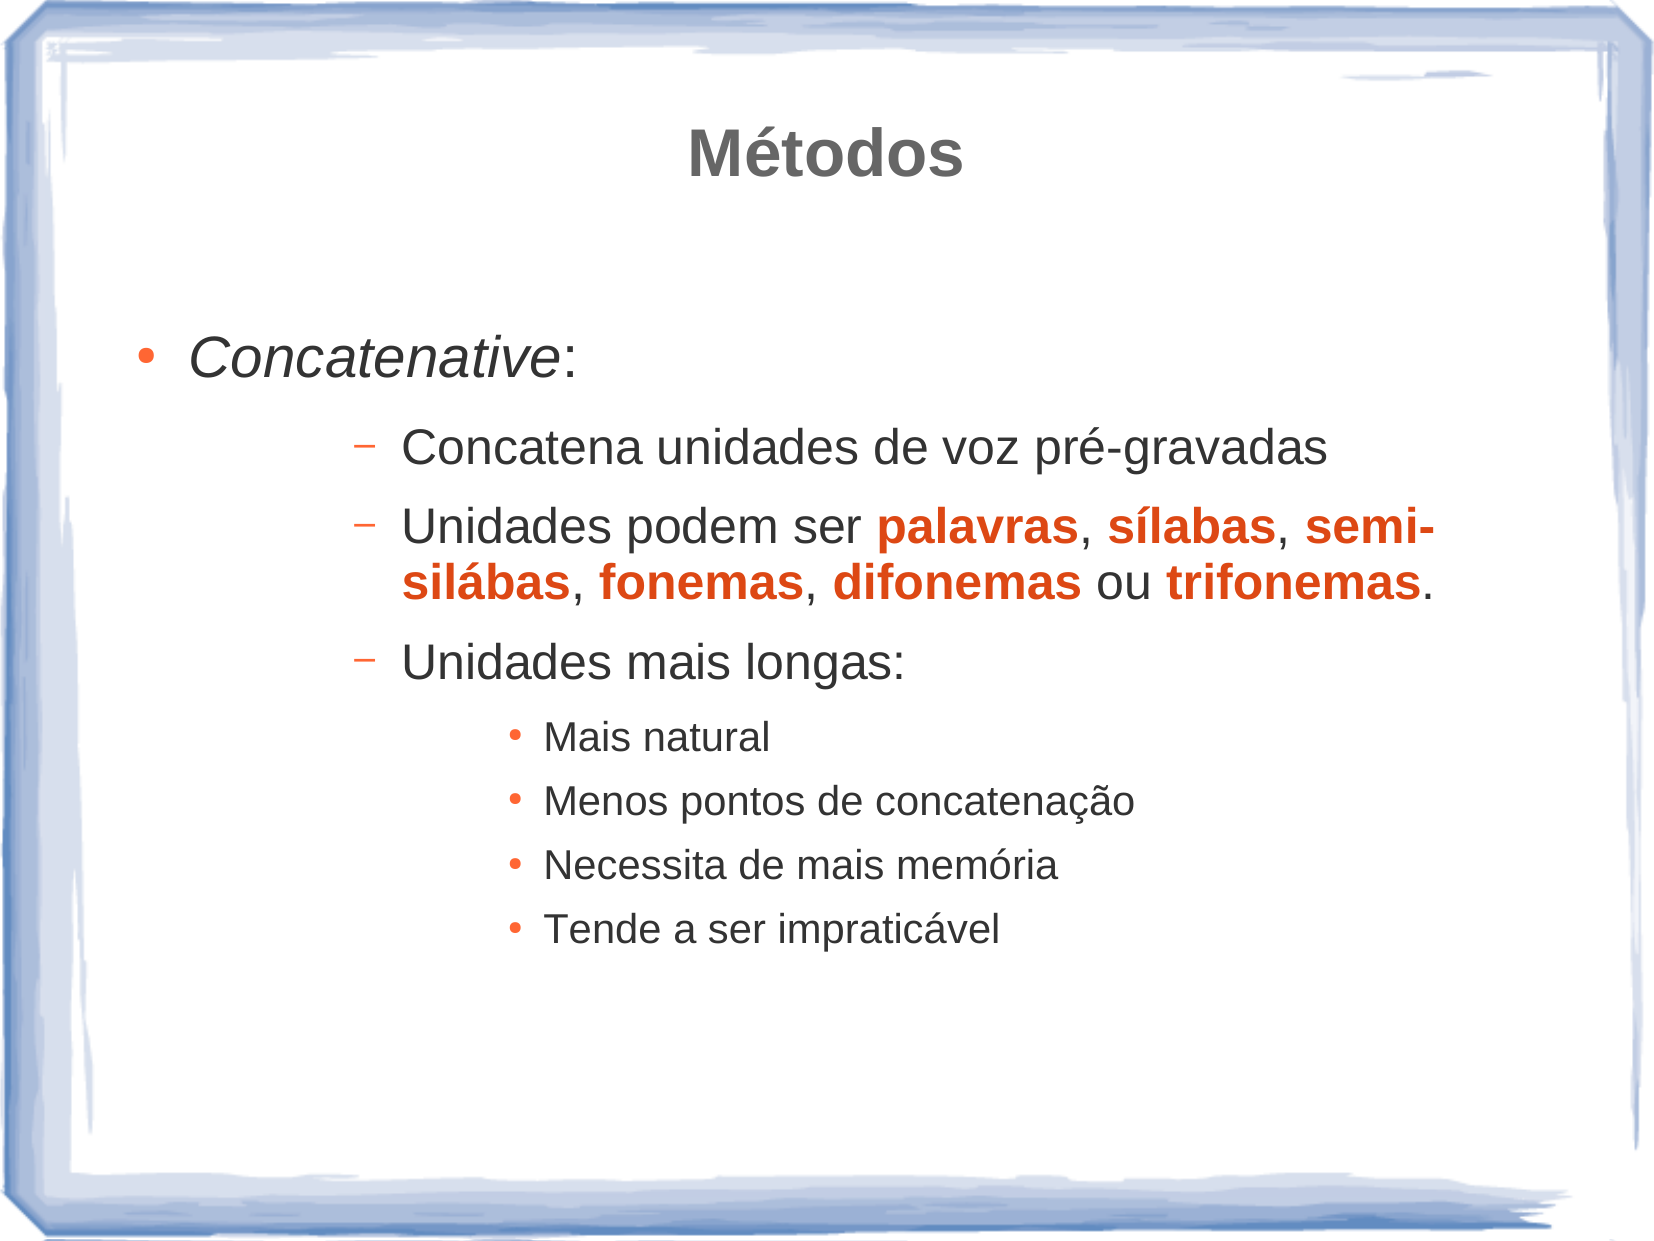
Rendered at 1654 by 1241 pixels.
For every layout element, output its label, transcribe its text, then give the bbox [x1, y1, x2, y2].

picture [0, 0, 1654, 1241]
title Métodos [82, 49, 1571, 257]
list Concatenative: Concatena unidades de voz pré-gravadas Unidades podem ser palavras, sílabas, semi-silábas, fonemas, difonemas ou trifonemas. Unidades mais longas: Mais natural Menos pontos de concatenação Necessita de mais memória Tende a ser impraticável [118, 324, 1571, 1045]
